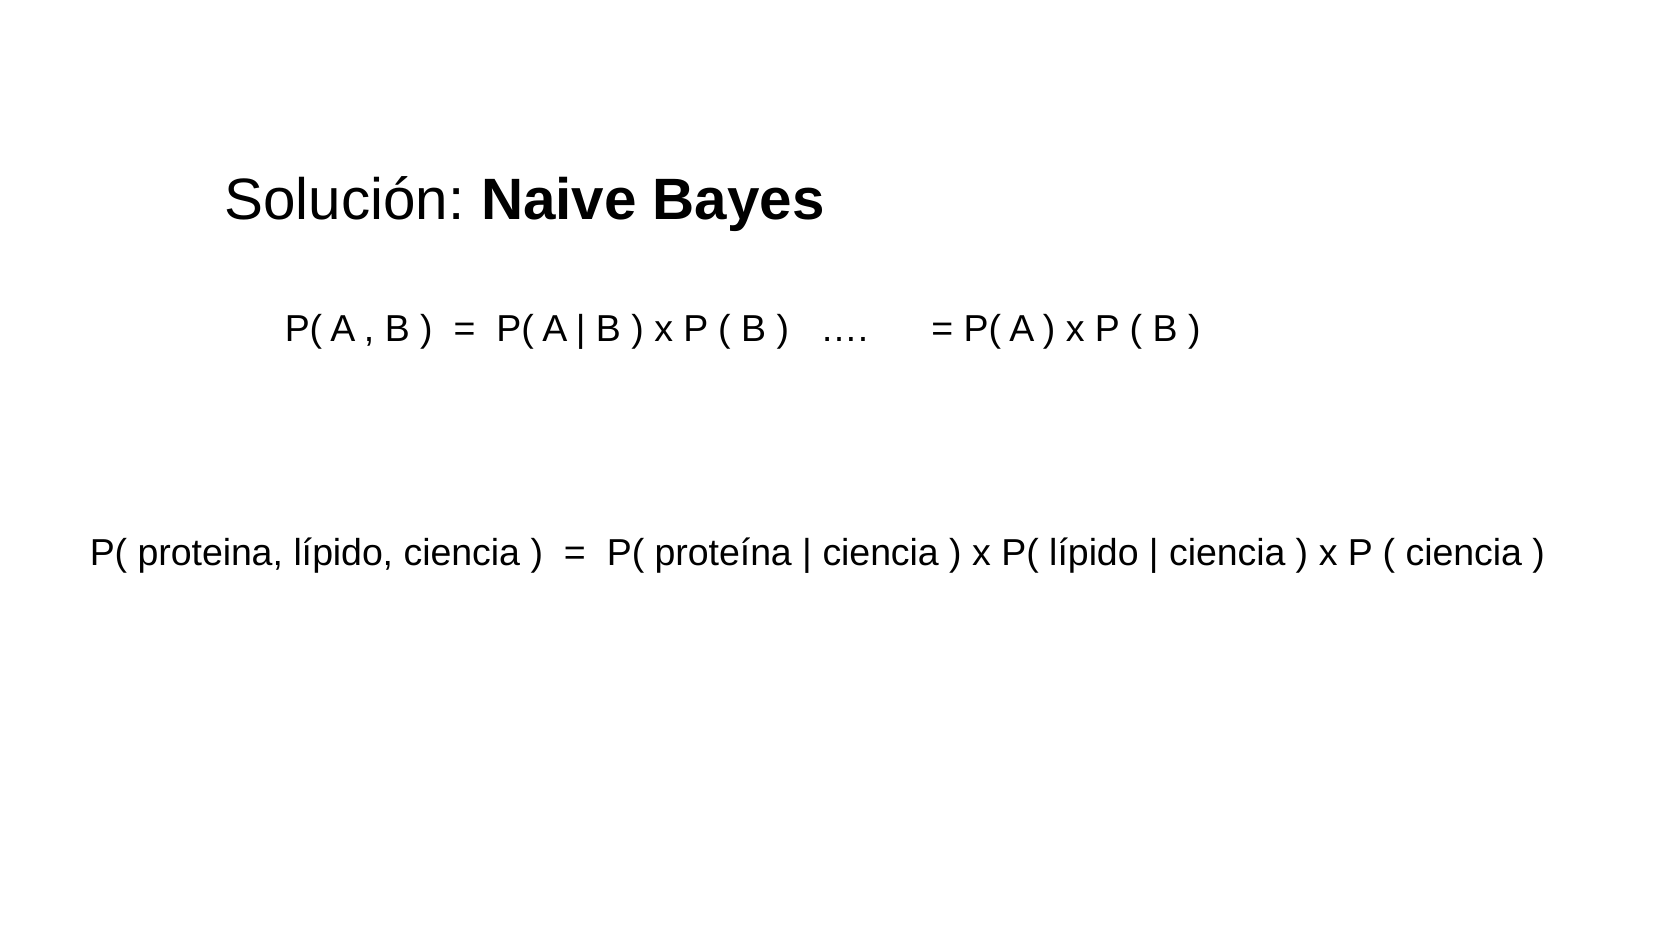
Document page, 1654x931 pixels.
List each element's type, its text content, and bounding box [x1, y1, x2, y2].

text_box P( proteina, lípido, ciencia ) = P( proteína | ciencia ) x P( lípido | ciencia ) x P ( ciencia ) [75, 524, 1591, 646]
text_box P( A , B ) = P( A | B ) x P ( B ) …. = P( A ) x P ( B ) [270, 300, 1261, 421]
text_box Solución: Naive Bayes [210, 159, 1276, 230]
